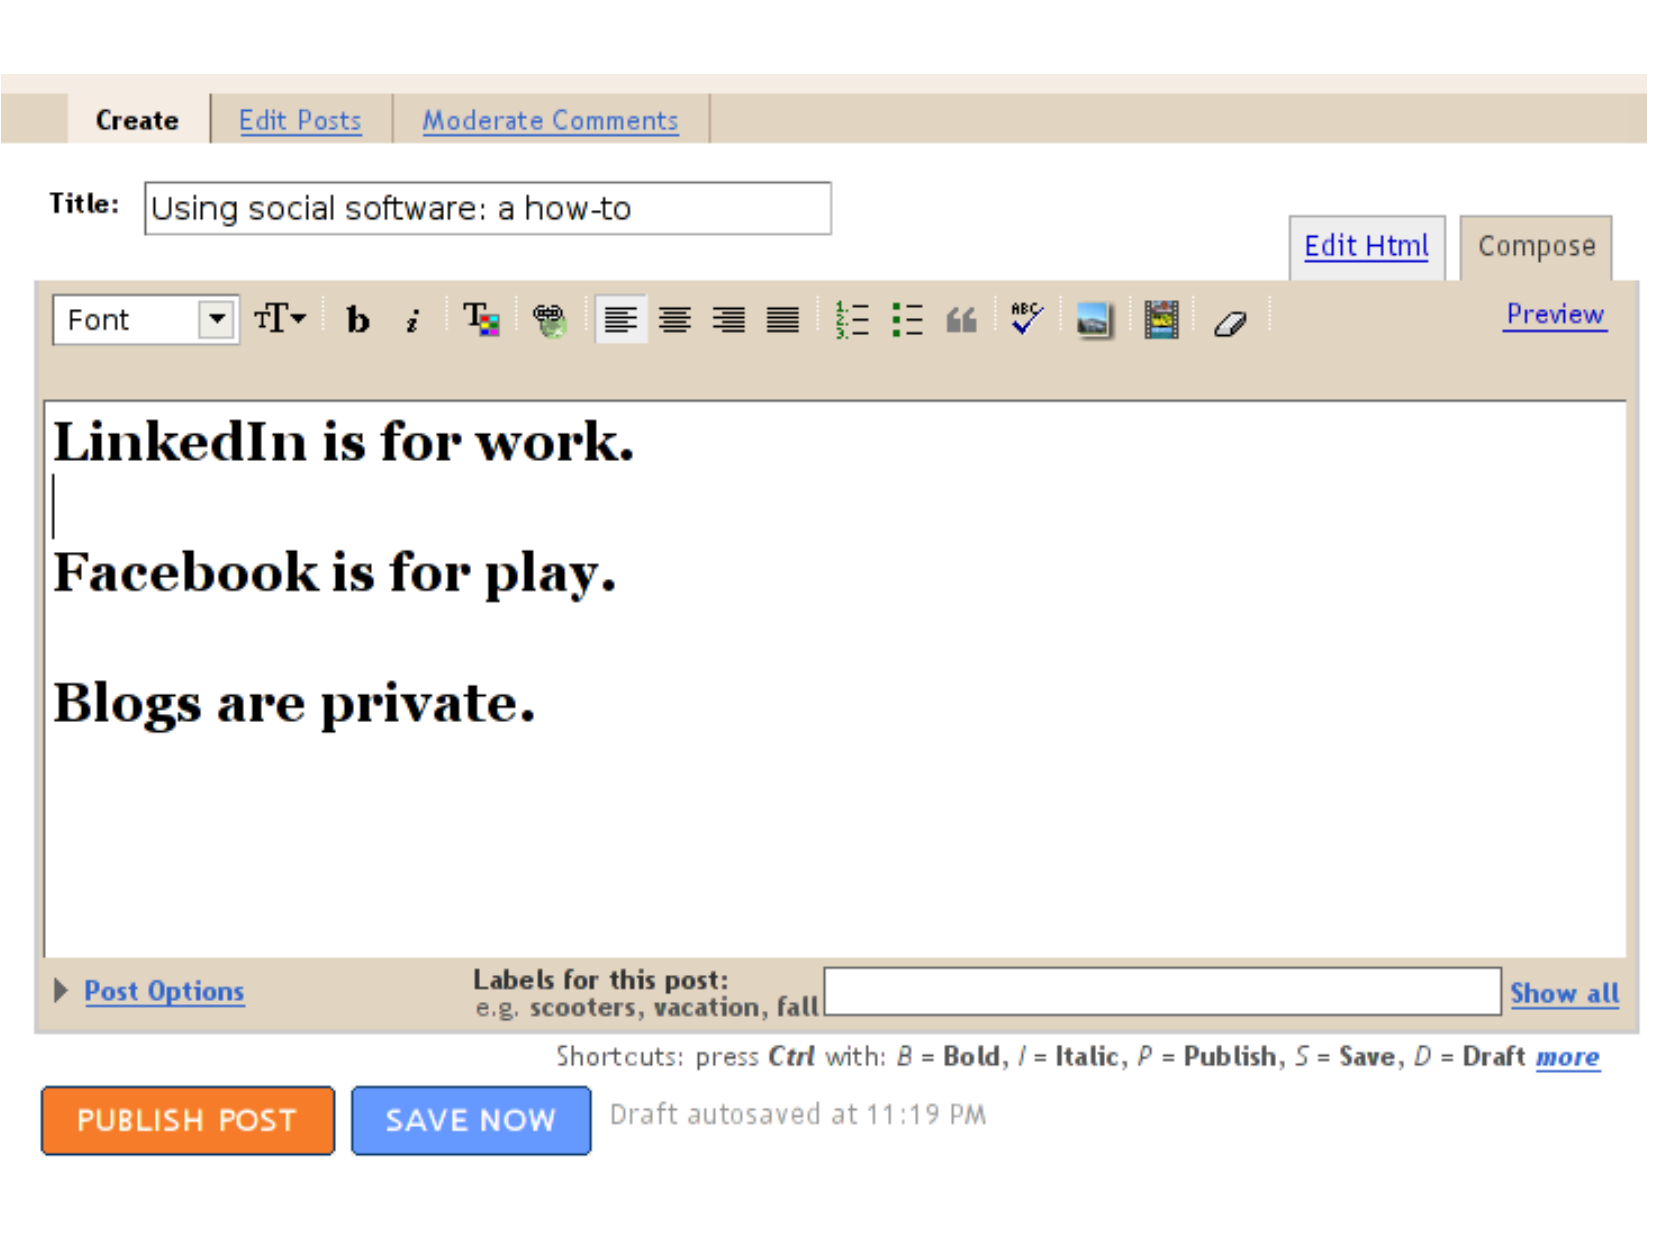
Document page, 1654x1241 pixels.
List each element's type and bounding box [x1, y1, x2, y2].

picture [1, 74, 1647, 1163]
